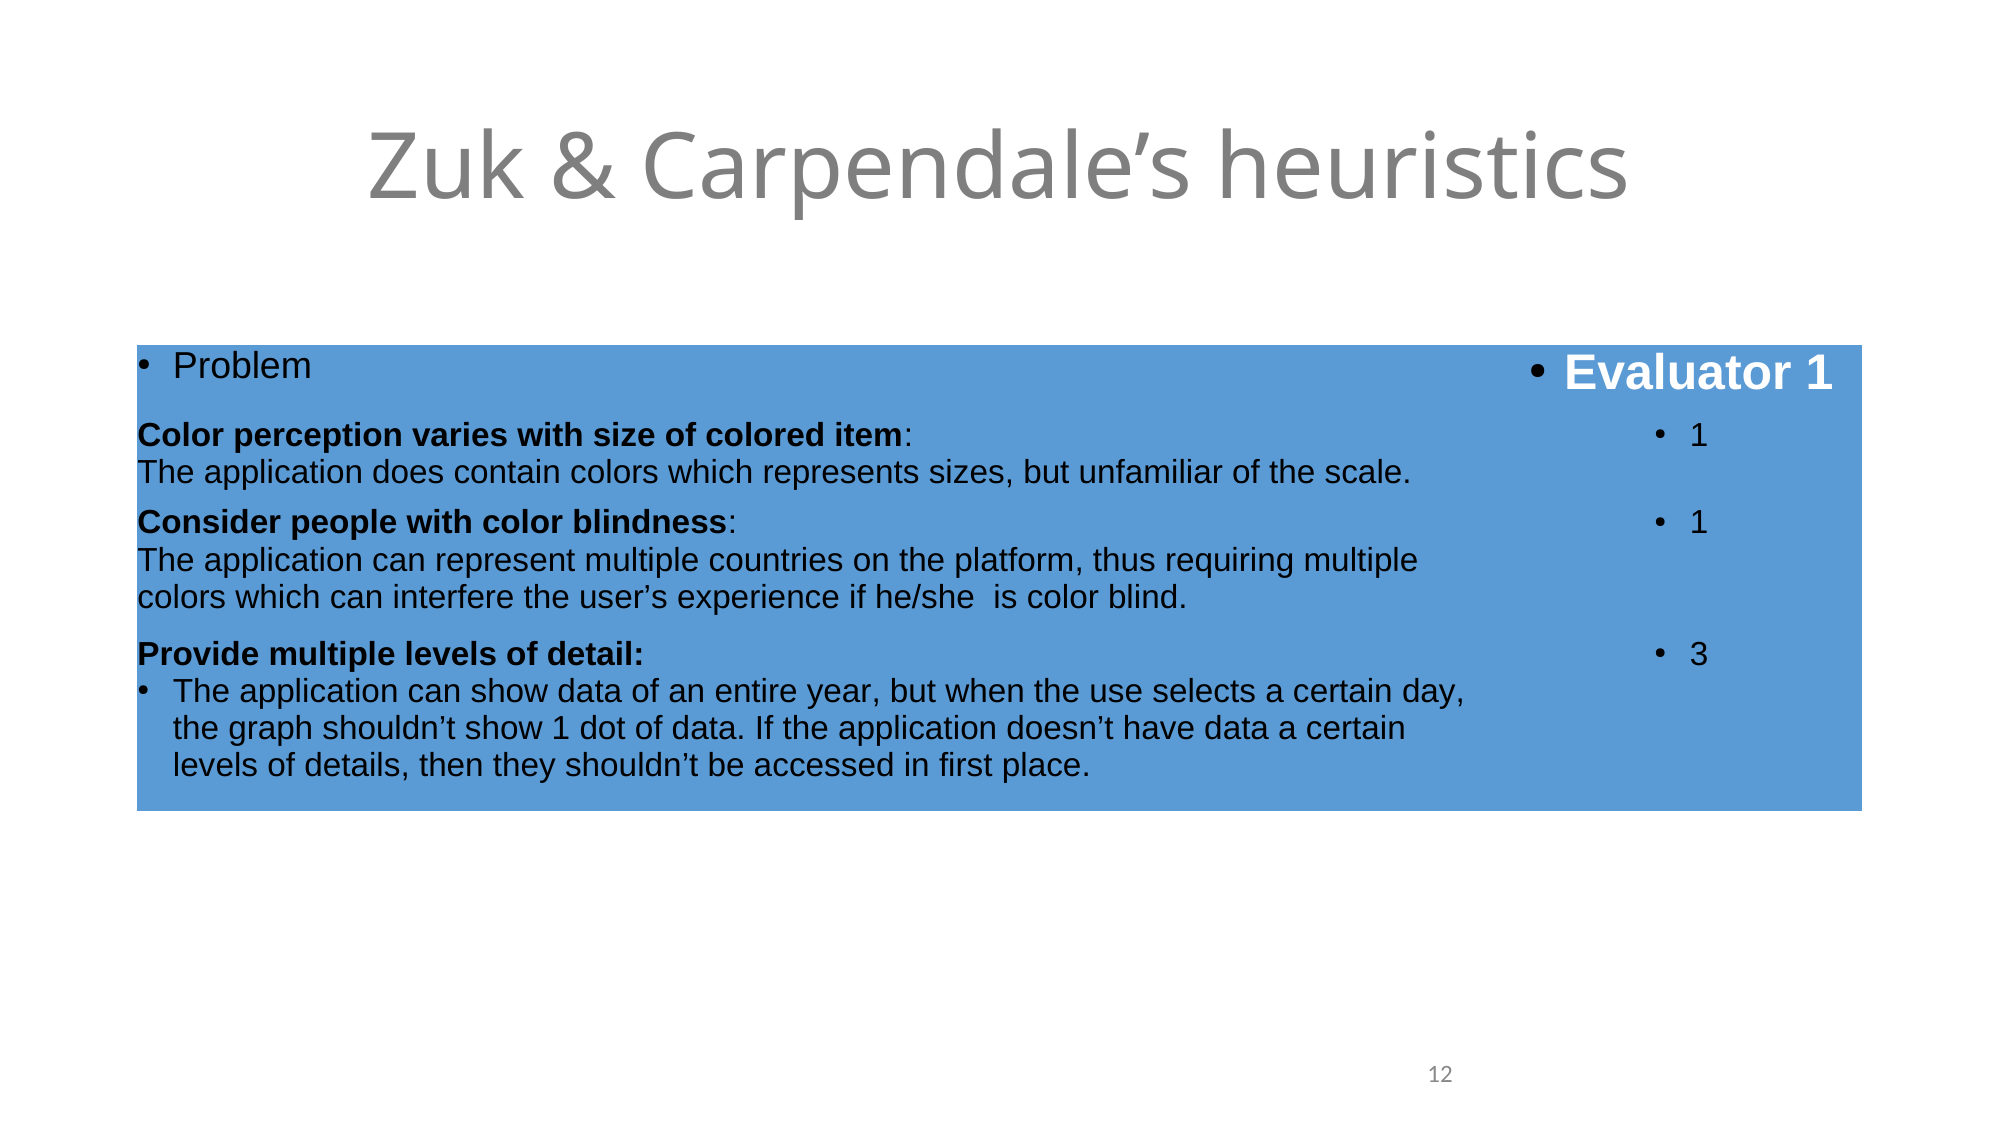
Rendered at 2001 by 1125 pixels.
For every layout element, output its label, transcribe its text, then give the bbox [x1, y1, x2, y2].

table_cell Provide multiple levels of detail: The application can show data of an entire year, but when the use selects a certain day, the graph shouldn’t show 1 dot of data. If the application doesn’t have data a certain levels of details, then they shouldn’t be accessed in first place. [137, 635, 1500, 811]
table_cell Color perception varies with size of colored item: The application does contain colors which represents sizes, but unfamiliar of the scale. [137, 417, 1500, 504]
title Zuk & Carpendale’s heuristics [137, 59, 1863, 278]
table_cell 1 [1500, 504, 1862, 635]
table_header Problem [137, 345, 1500, 417]
table_cell Consider people with color blindness: The application can represent multiple countries on the platform, thus requiring multiple colors which can interfere the user’s experience if he/she is color blind. [137, 504, 1500, 635]
table_header Evaluator 1 [1500, 345, 1862, 417]
text_box [1412, 1042, 1863, 1103]
table_cell 1 [1500, 417, 1862, 504]
table_cell 3 [1500, 635, 1862, 811]
